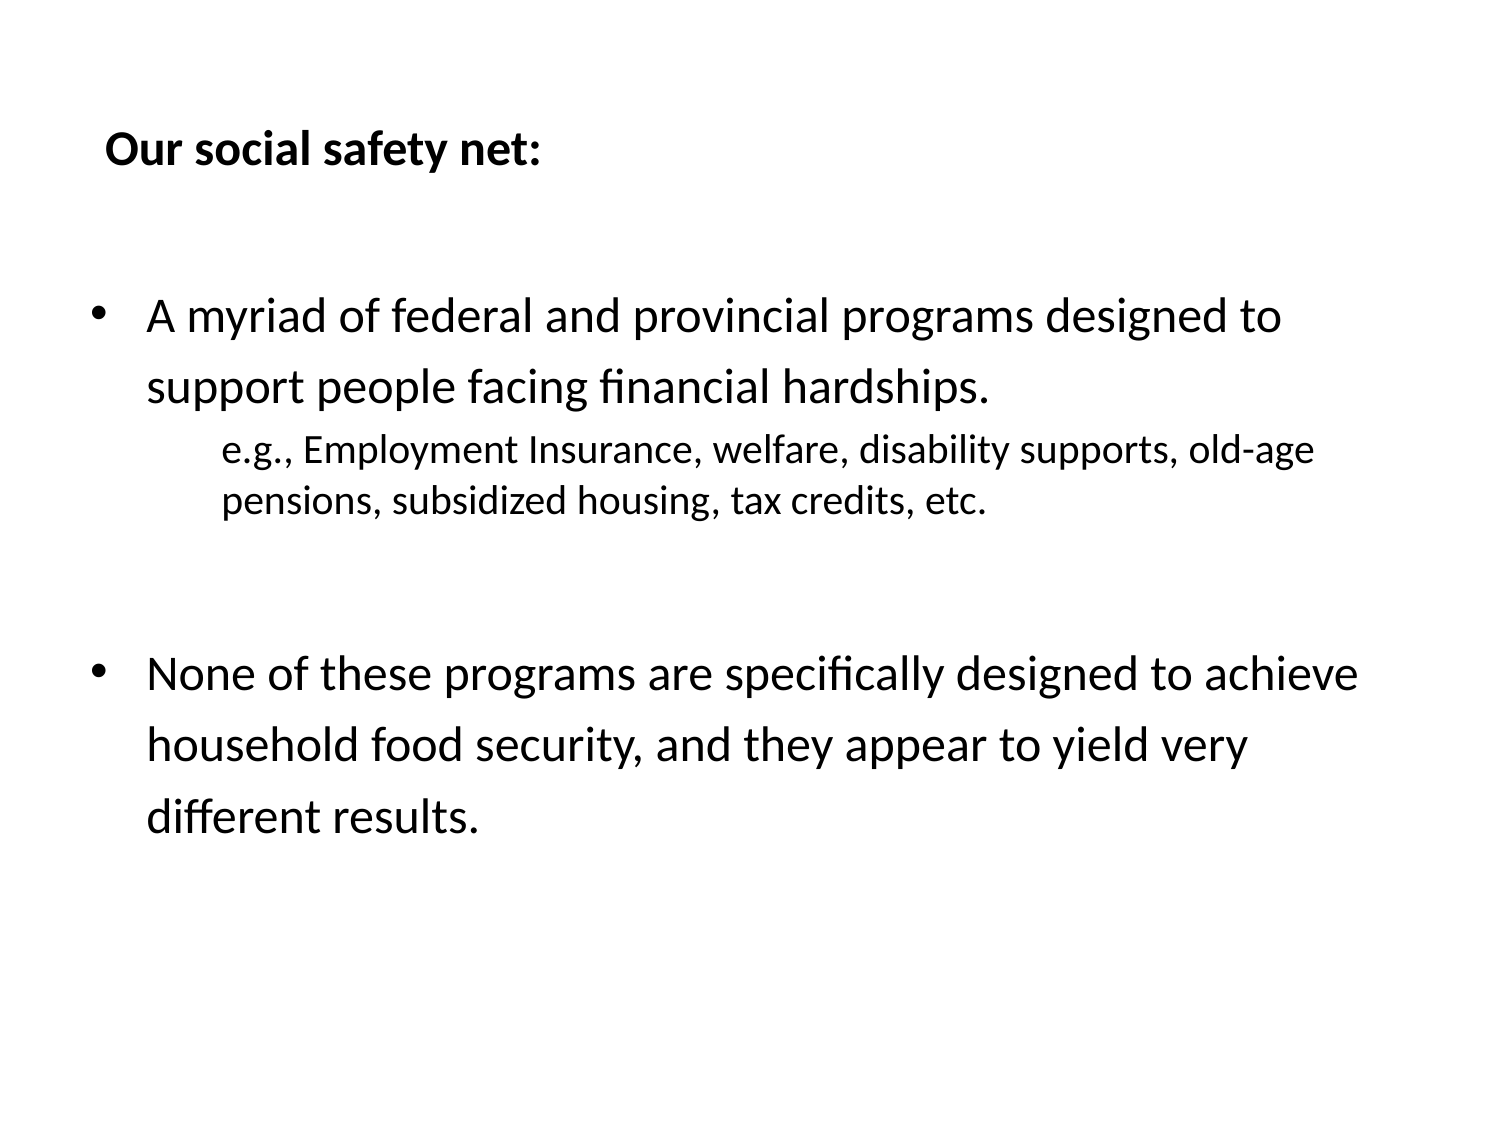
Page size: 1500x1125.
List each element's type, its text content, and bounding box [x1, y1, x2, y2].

title Our social safety net: [75, 45, 1425, 233]
list A myriad of federal and provincial programs designed to support people facing financial hardships. e.g., Employment Insurance, welfare, disability supports, old-age pensions, subsidized housing, tax credits, etc. None of these programs are specifically designed to achieve household food security, and they appear to yield very different results. [75, 262, 1425, 1005]
